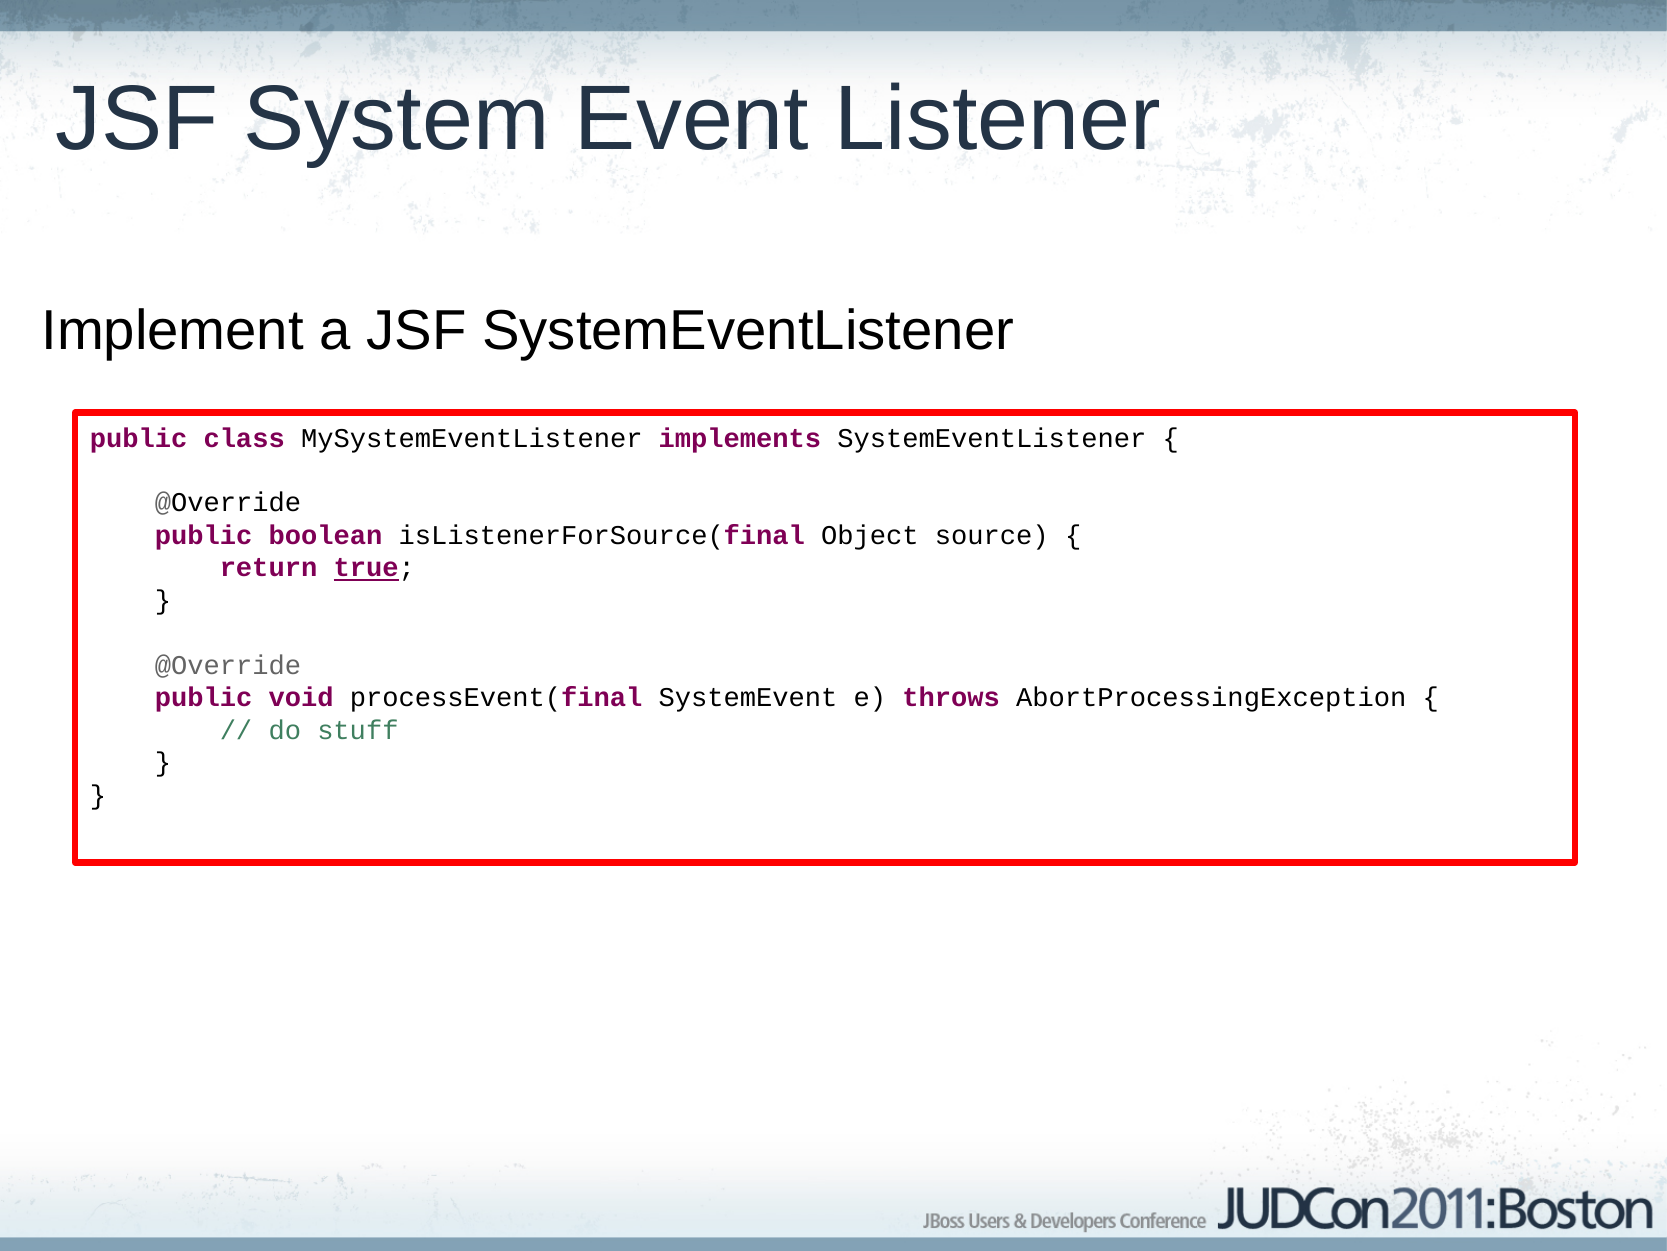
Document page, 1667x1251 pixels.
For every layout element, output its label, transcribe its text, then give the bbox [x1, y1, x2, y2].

list Implement a JSF SystemEventListener [41, 298, 1628, 396]
text_box public class MySystemEventListener implements SystemEventListener { @Override public boolean isListenerForSource(final Object source) { return true; } @Override public void processEvent(final SystemEvent e) throws AbortProcessingException { // do stuff } } [75, 412, 1576, 863]
title JSF System Event Listener [40, 50, 1627, 216]
picture [0, 0, 1667, 1251]
